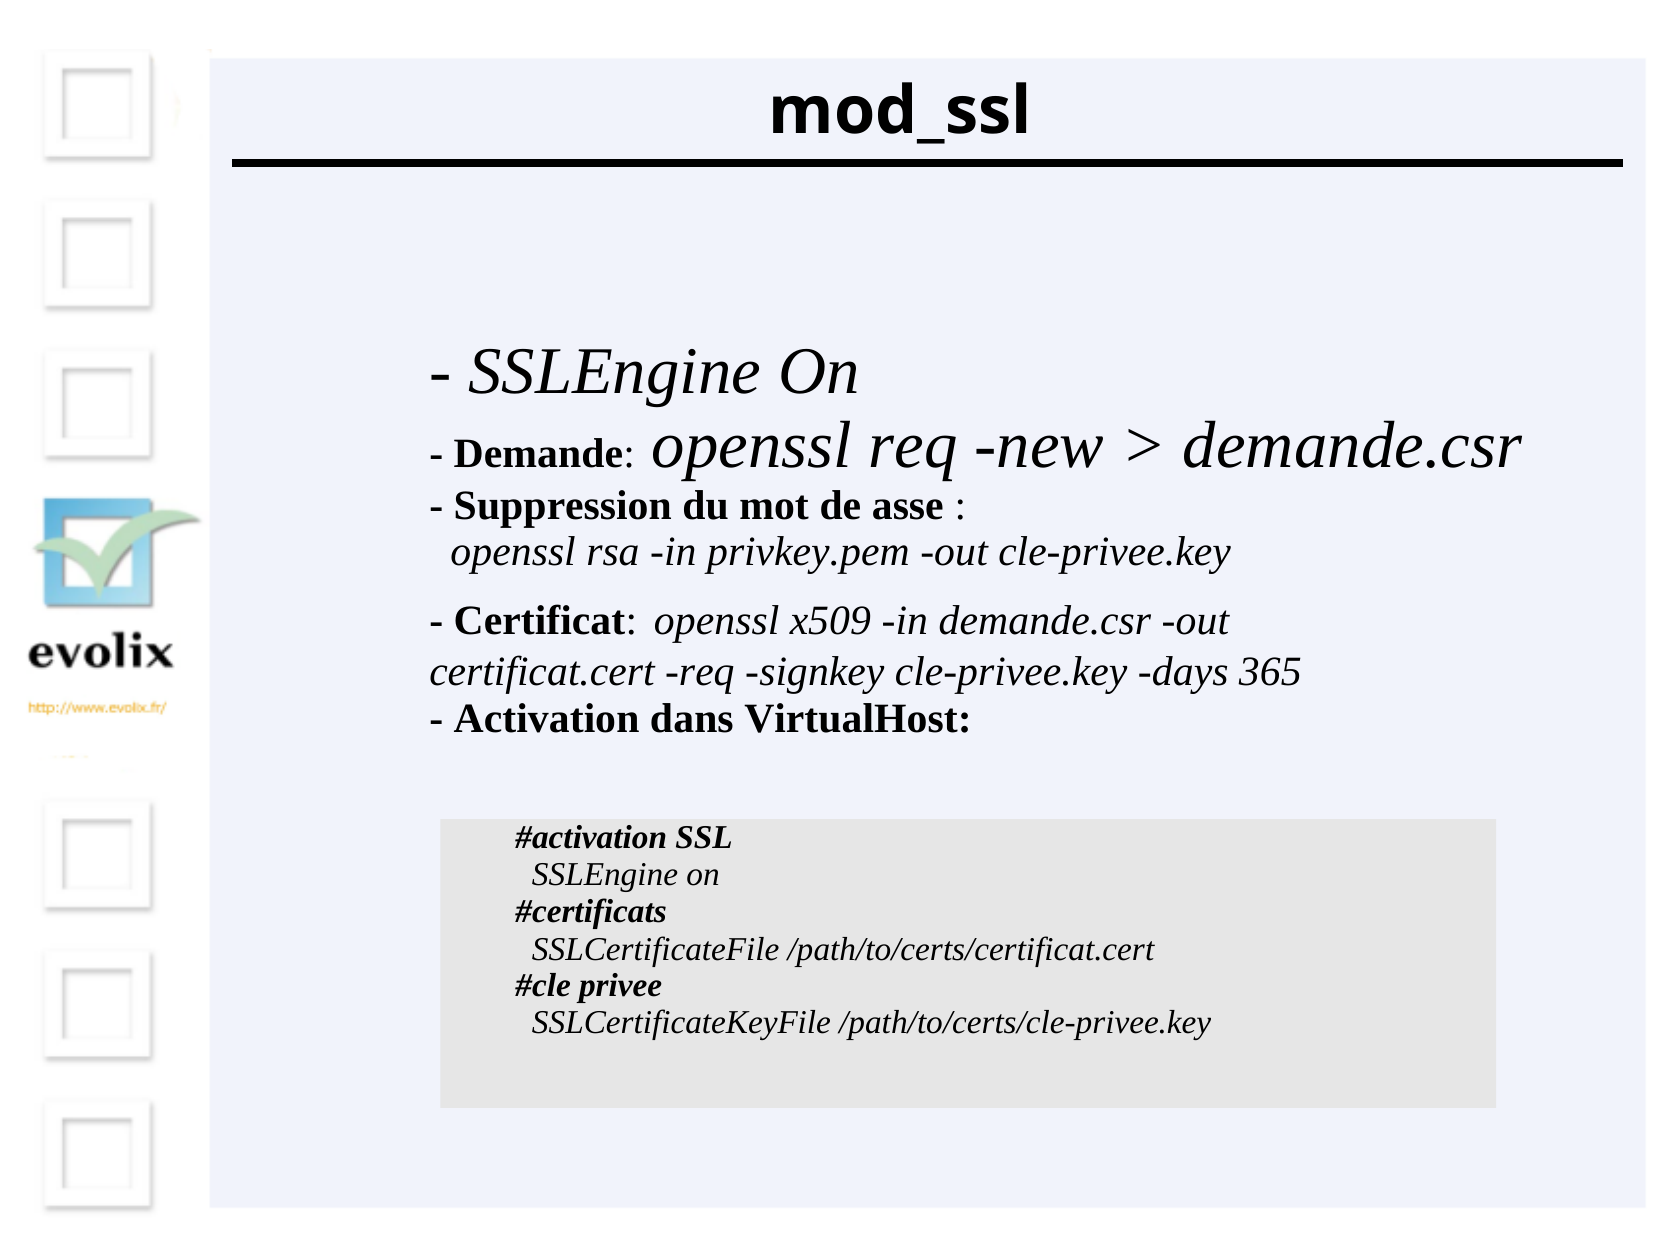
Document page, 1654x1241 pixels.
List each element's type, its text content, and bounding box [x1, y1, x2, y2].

title mod_ssl [413, 18, 1388, 197]
subtitle - SSLEngine On - Demande: openssl req -new > demande.csr - Suppression du mot de asse : openssl rsa -in privkey.pem -out cle-privee.key - Certificat: openssl x509 -in demande.csr -out certificat.cert -req -signkey cle-privee.key -days 365 - Activation dans VirtualHost: [354, 235, 1578, 886]
picture [0, 49, 1654, 1218]
text_box #activation SSL SSLEngine on #certificats SSLCertificateFile /path/to/certs/certificat.cert #cle privee SSLCertificateKeyFile /path/to/certs/cle-privee.key [440, 819, 1497, 1108]
